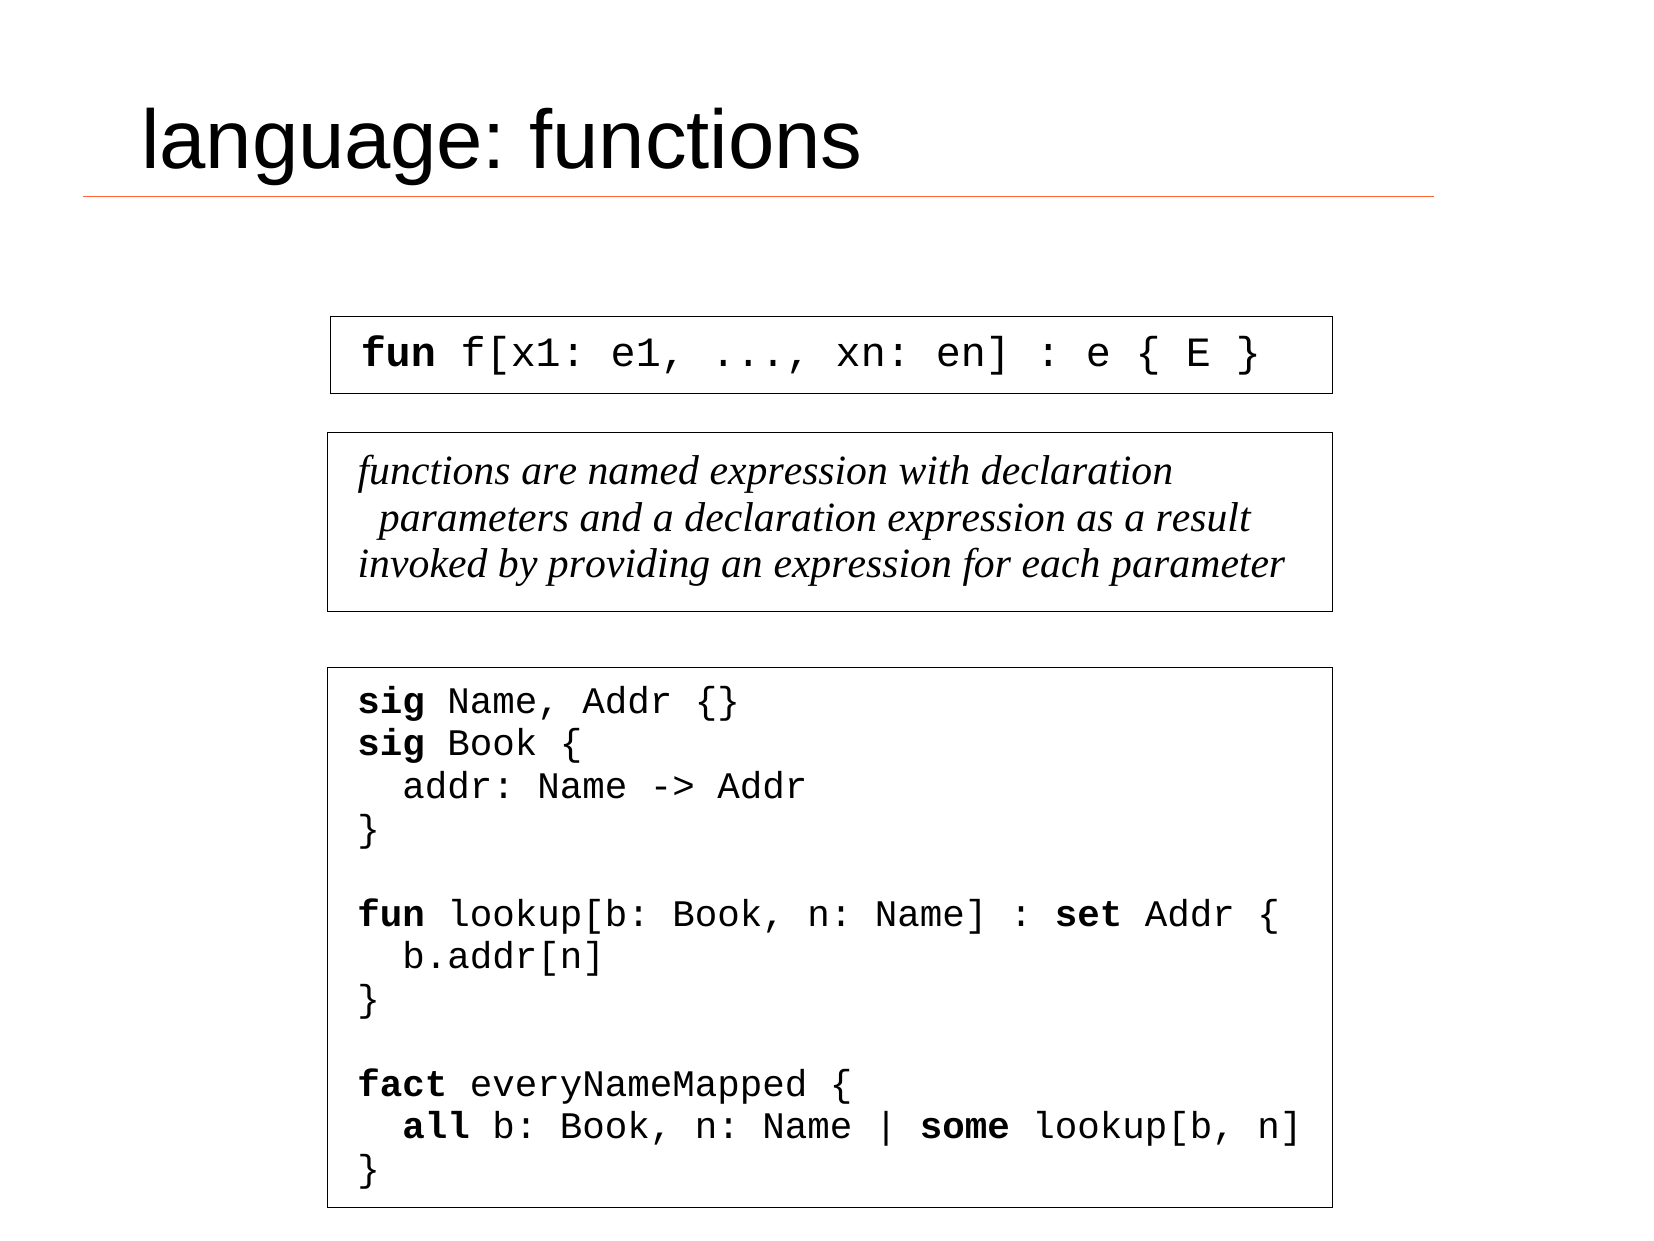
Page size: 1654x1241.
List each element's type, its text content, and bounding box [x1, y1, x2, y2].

text_box functions are named expression with declaration parameters and a declaration expression as a result invoked by providing an expression for each parameter [327, 432, 1333, 612]
text_box fun f[x1: e1, ..., xn: en] : e { E } [330, 316, 1333, 393]
text_box sig Name, Addr {} sig Book { addr: Name -> Addr } fun lookup[b: Book, n: Name] : set Addr { b.addr[n] } fact everyNameMapped { all b: Book, n: Name | some lookup[b, n] } [327, 667, 1333, 1176]
title language: functions [141, 86, 1604, 193]
